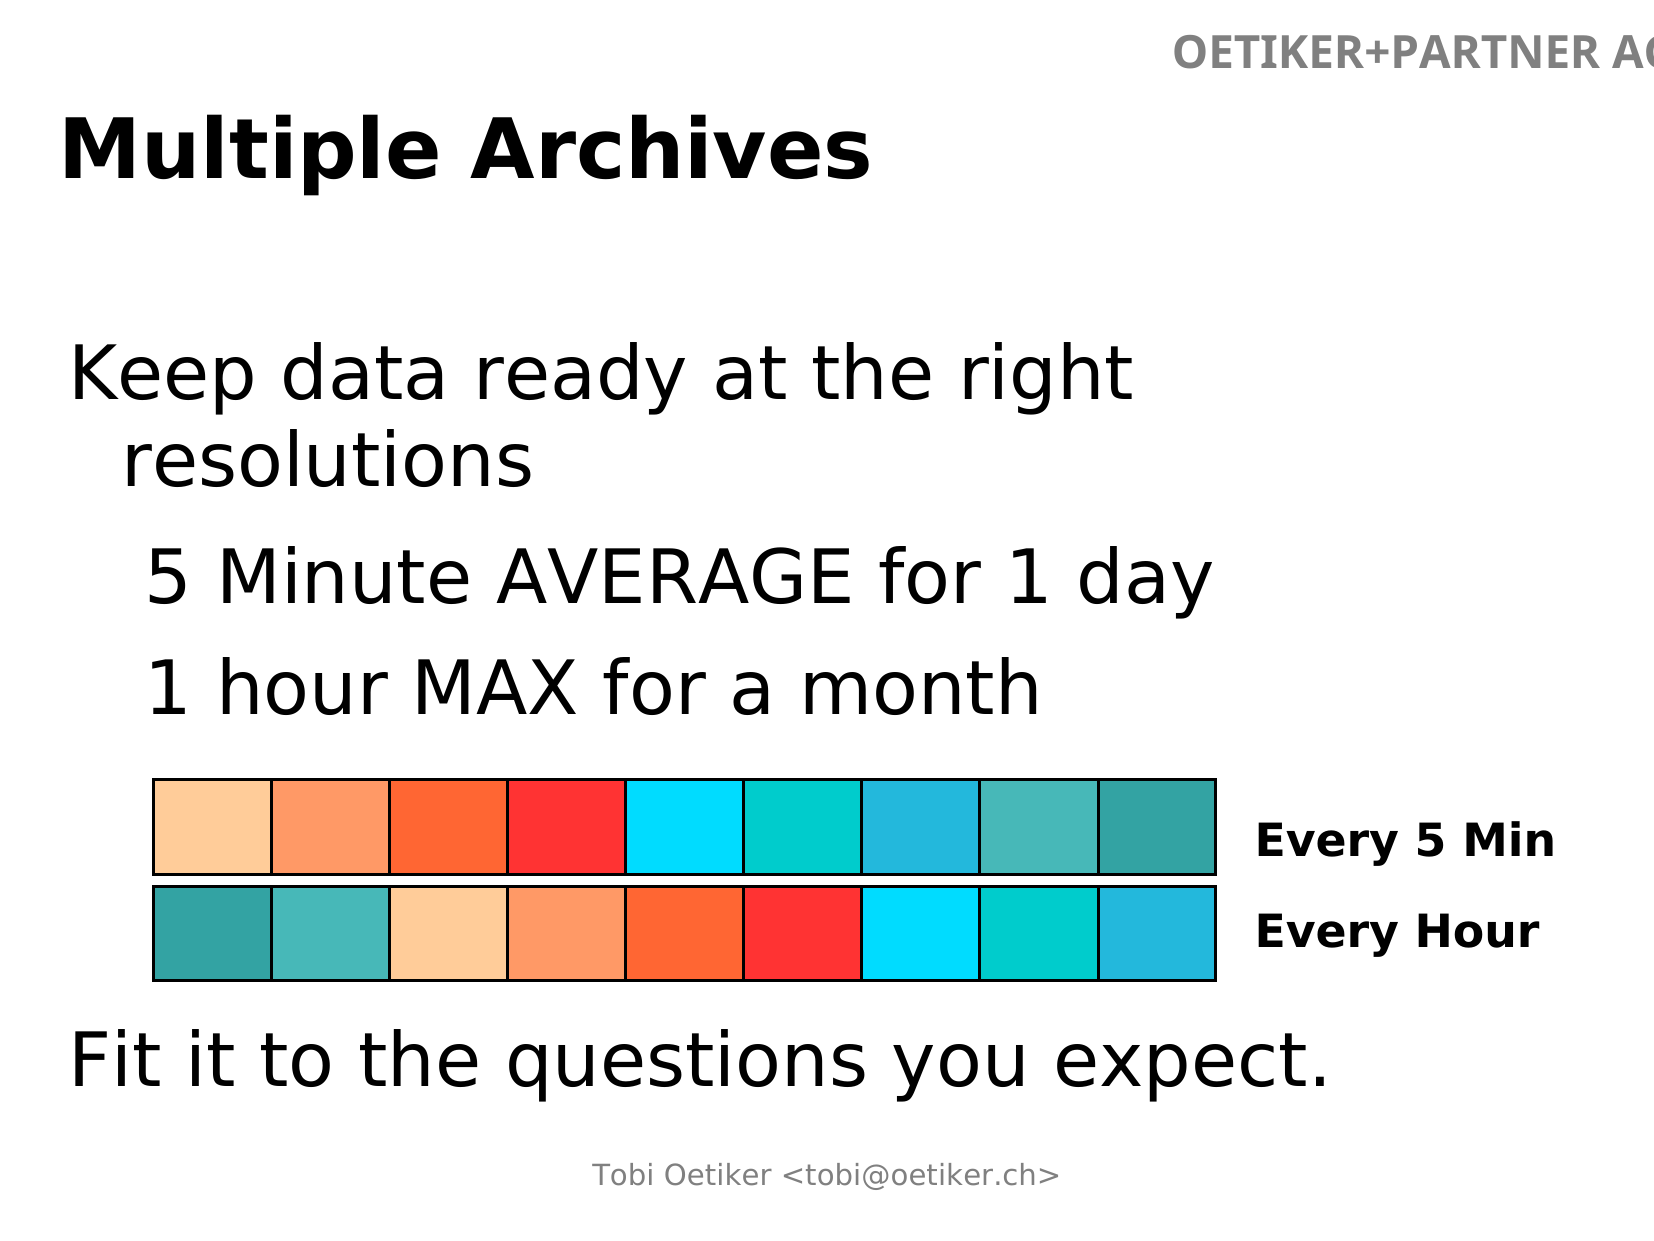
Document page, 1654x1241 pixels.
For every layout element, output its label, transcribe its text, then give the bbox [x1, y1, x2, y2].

text_box [153, 886, 1216, 981]
text_box Every Hour [1239, 897, 1549, 966]
list Keep data ready at the right resolutions 5 Minute AVERAGE for 1 day 1 hour MAX for a month Fit it to the questions you expect. [50, 329, 1571, 1106]
text_box Every 5 Min [1239, 806, 1565, 875]
title Multiple Archives [59, 75, 1607, 225]
text_box [153, 779, 1216, 875]
